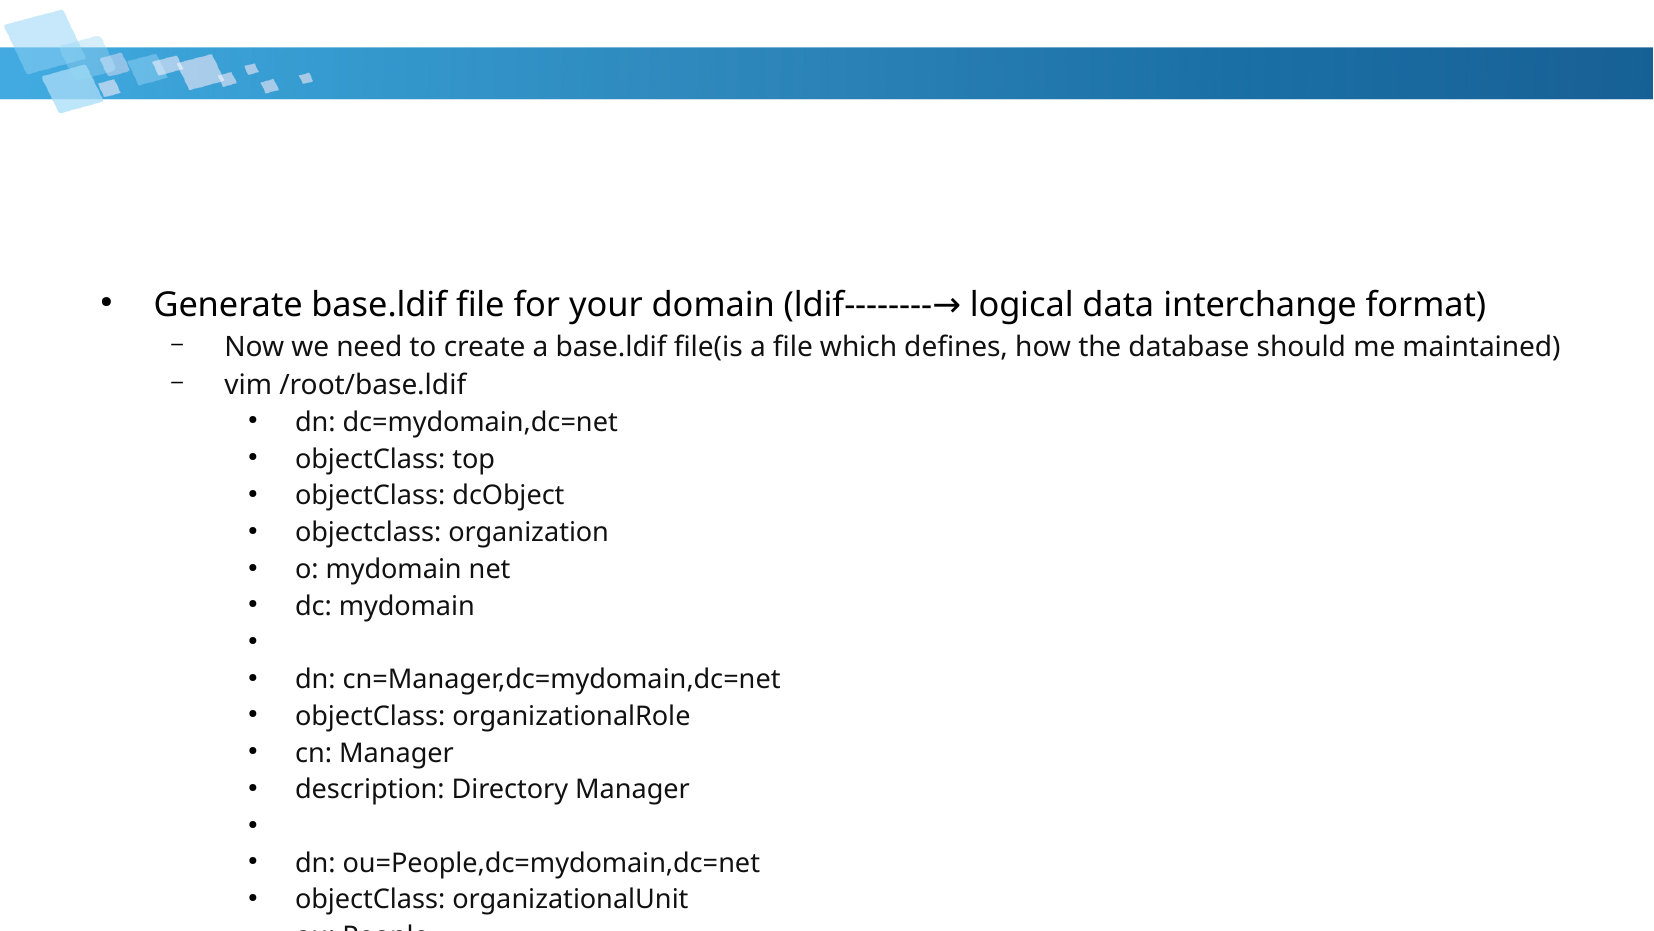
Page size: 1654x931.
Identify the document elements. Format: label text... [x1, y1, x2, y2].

list Generate base.ldif file for your domain (ldif--------→ logical data interchange format) Now we need to create a base.ldif file(is a file which defines, how the database should me maintained) vim /root/base.ldif dn: dc=mydomain,dc=net objectClass: top objectClass: dcObject objectclass: organization o: mydomain net dc: mydomain dn: cn=Manager,dc=mydomain,dc=net objectClass: organizationalRole cn: Manager description: Directory Manager dn: ou=People,dc=mydomain,dc=net objectClass: organizationalUnit ou: People dn: ou=Group,dc=mydomain,dc=net objectClass: organizationalUnit ou: Group [82, 279, 1571, 931]
picture [0, 0, 1653, 929]
